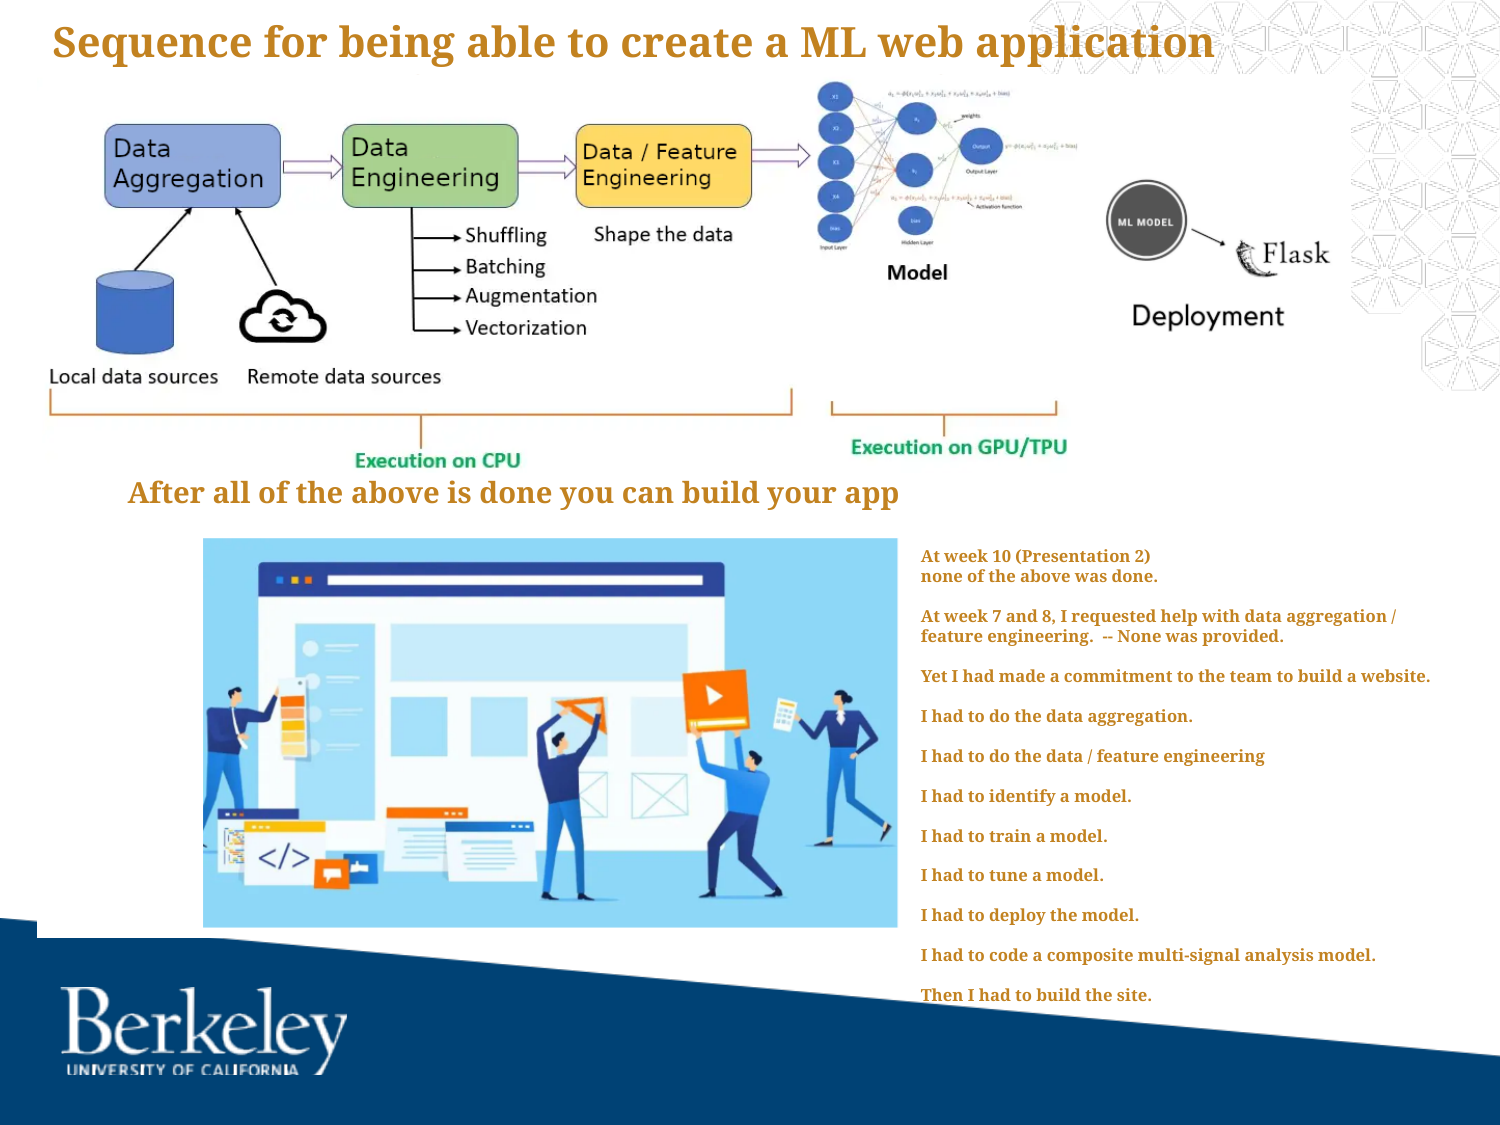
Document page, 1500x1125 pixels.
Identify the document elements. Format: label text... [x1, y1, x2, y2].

title After all of the above is done you can build your app [112, 450, 1388, 517]
title Sequence for being able to create a ML web application [37, 6, 1426, 73]
picture [37, 73, 1351, 938]
title At week 10 (Presentation 2) none of the above was done. At week 7 and 8, I requested help with data aggregation / feature engineering. -- None was provided. Yet I had made a commitment to the team to build a website. I had to do the data aggregation. I had to do the data / feature engineering I had to identify a model. I had to train a model. I had to tune a model. I had to deploy the model. I had to code a composite multi-signal analysis model. Then I had to build the site. [905, 545, 1469, 1013]
